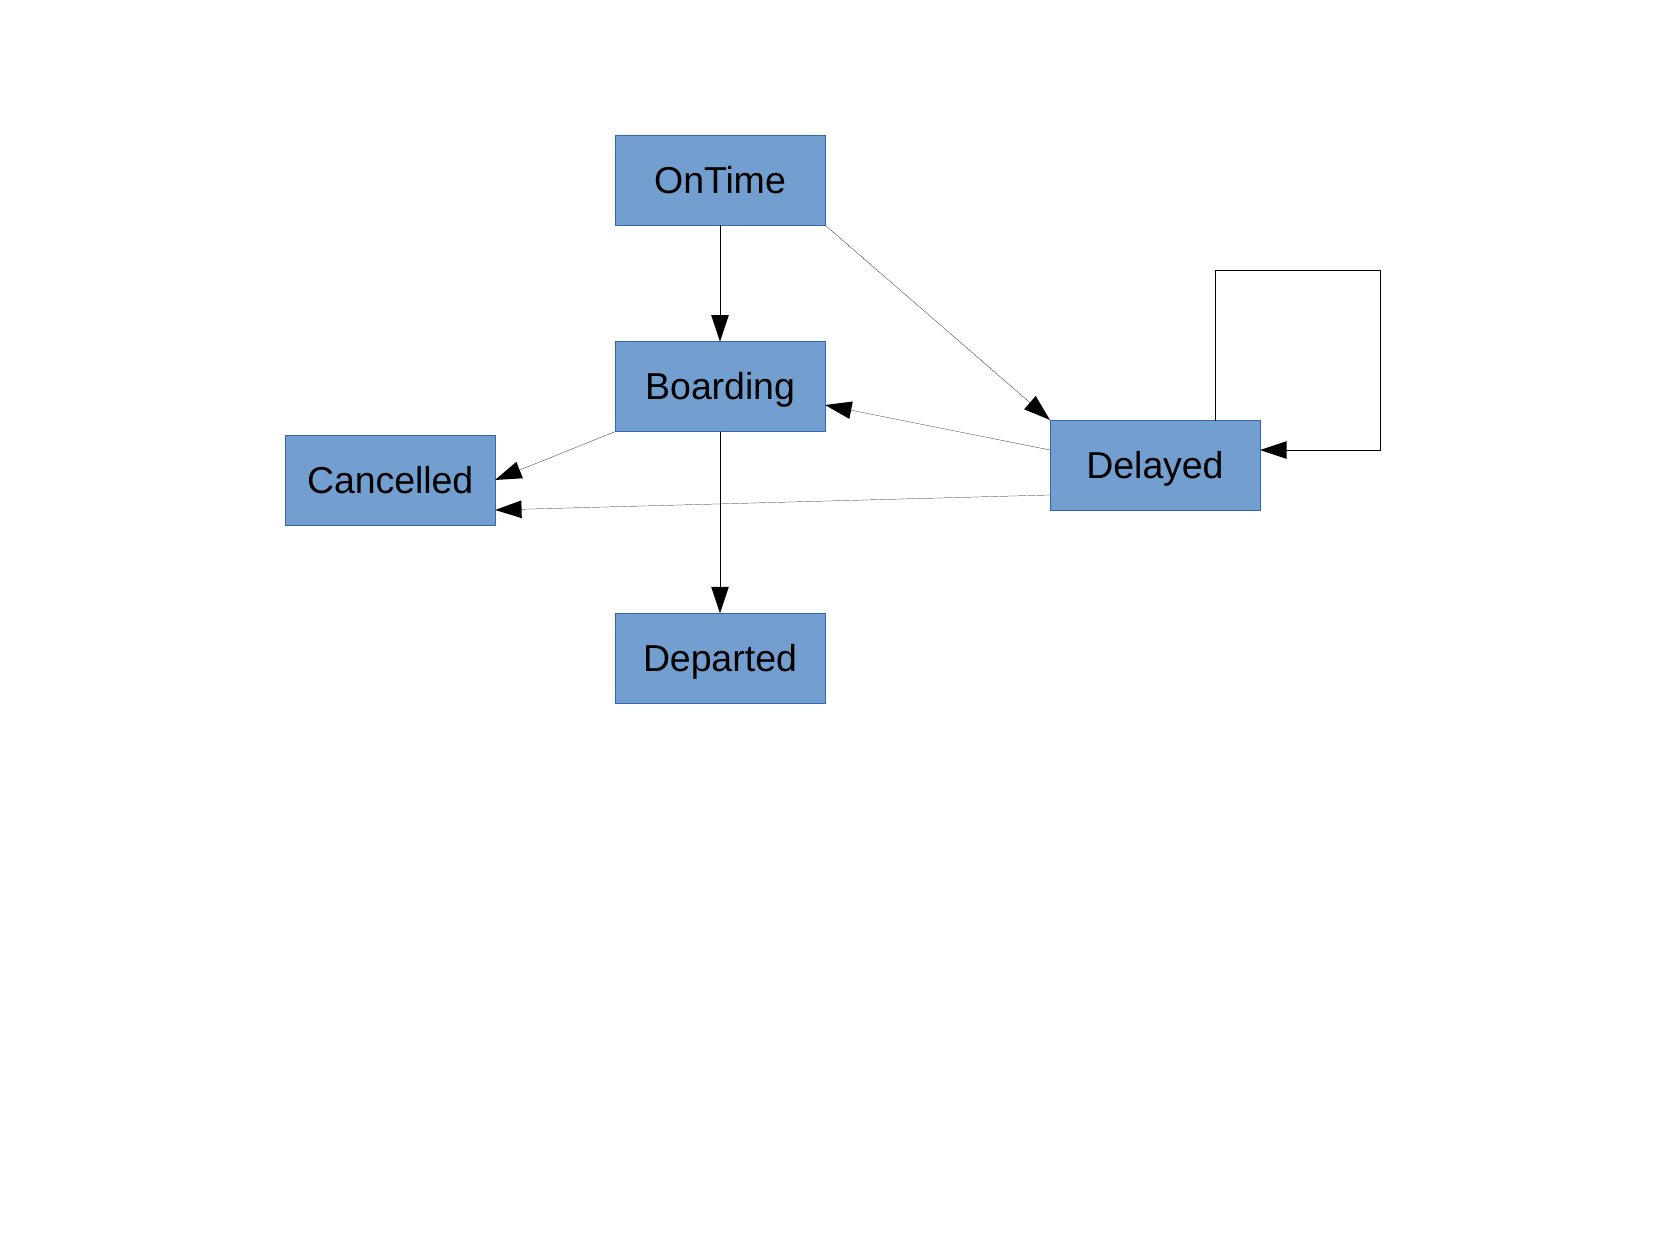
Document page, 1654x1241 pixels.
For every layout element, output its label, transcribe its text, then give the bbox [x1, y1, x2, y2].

text_box Cancelled [285, 435, 496, 526]
text_box Boarding [615, 341, 826, 432]
text_box Delayed [1050, 420, 1261, 511]
text_box OnTime [615, 135, 826, 226]
text_box Departed [615, 613, 826, 704]
